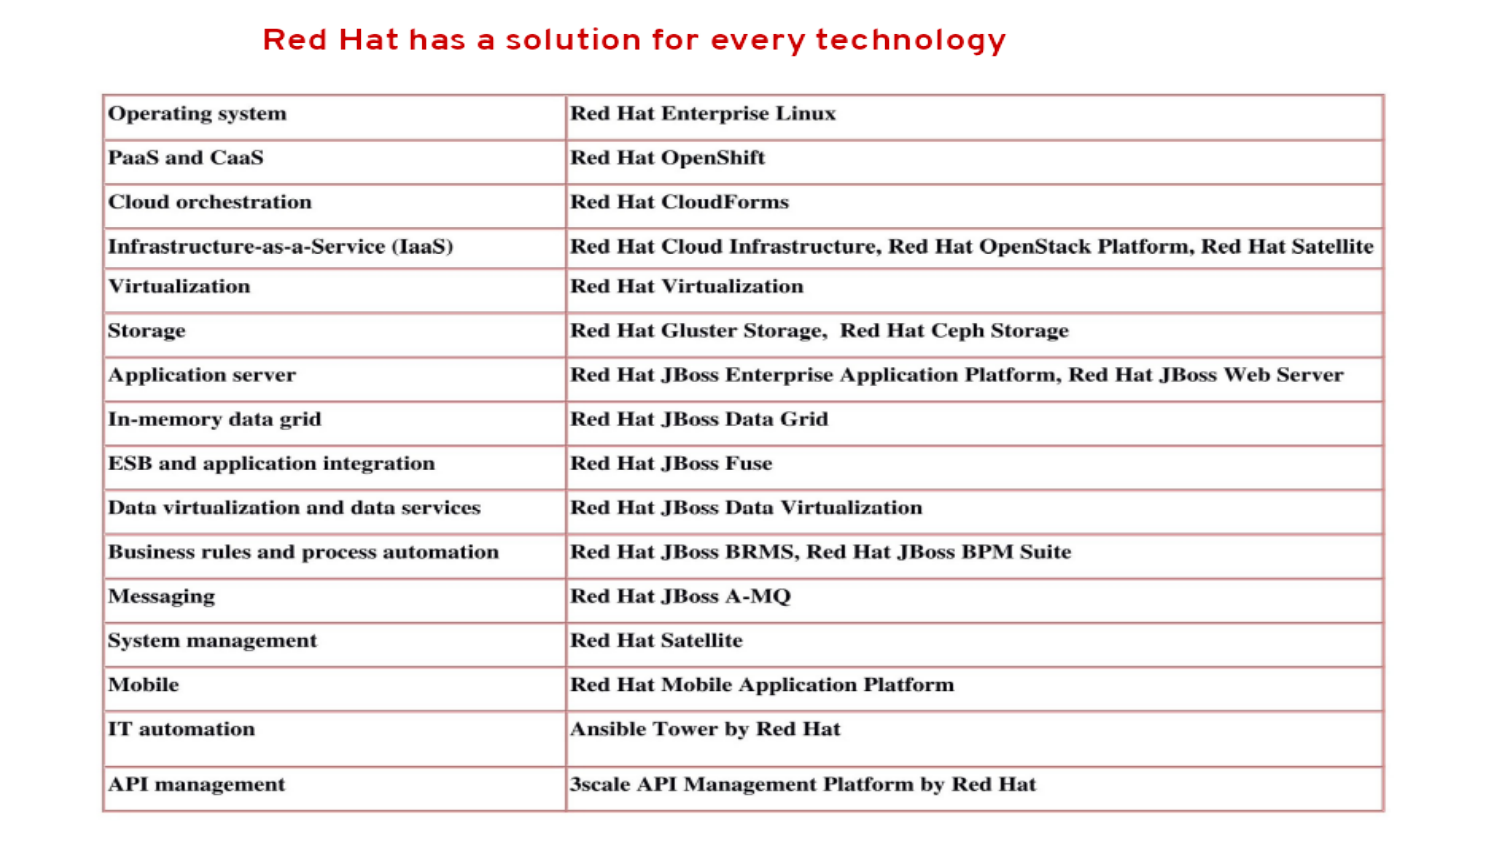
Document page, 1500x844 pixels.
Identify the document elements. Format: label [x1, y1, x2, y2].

picture [88, 14, 1394, 826]
